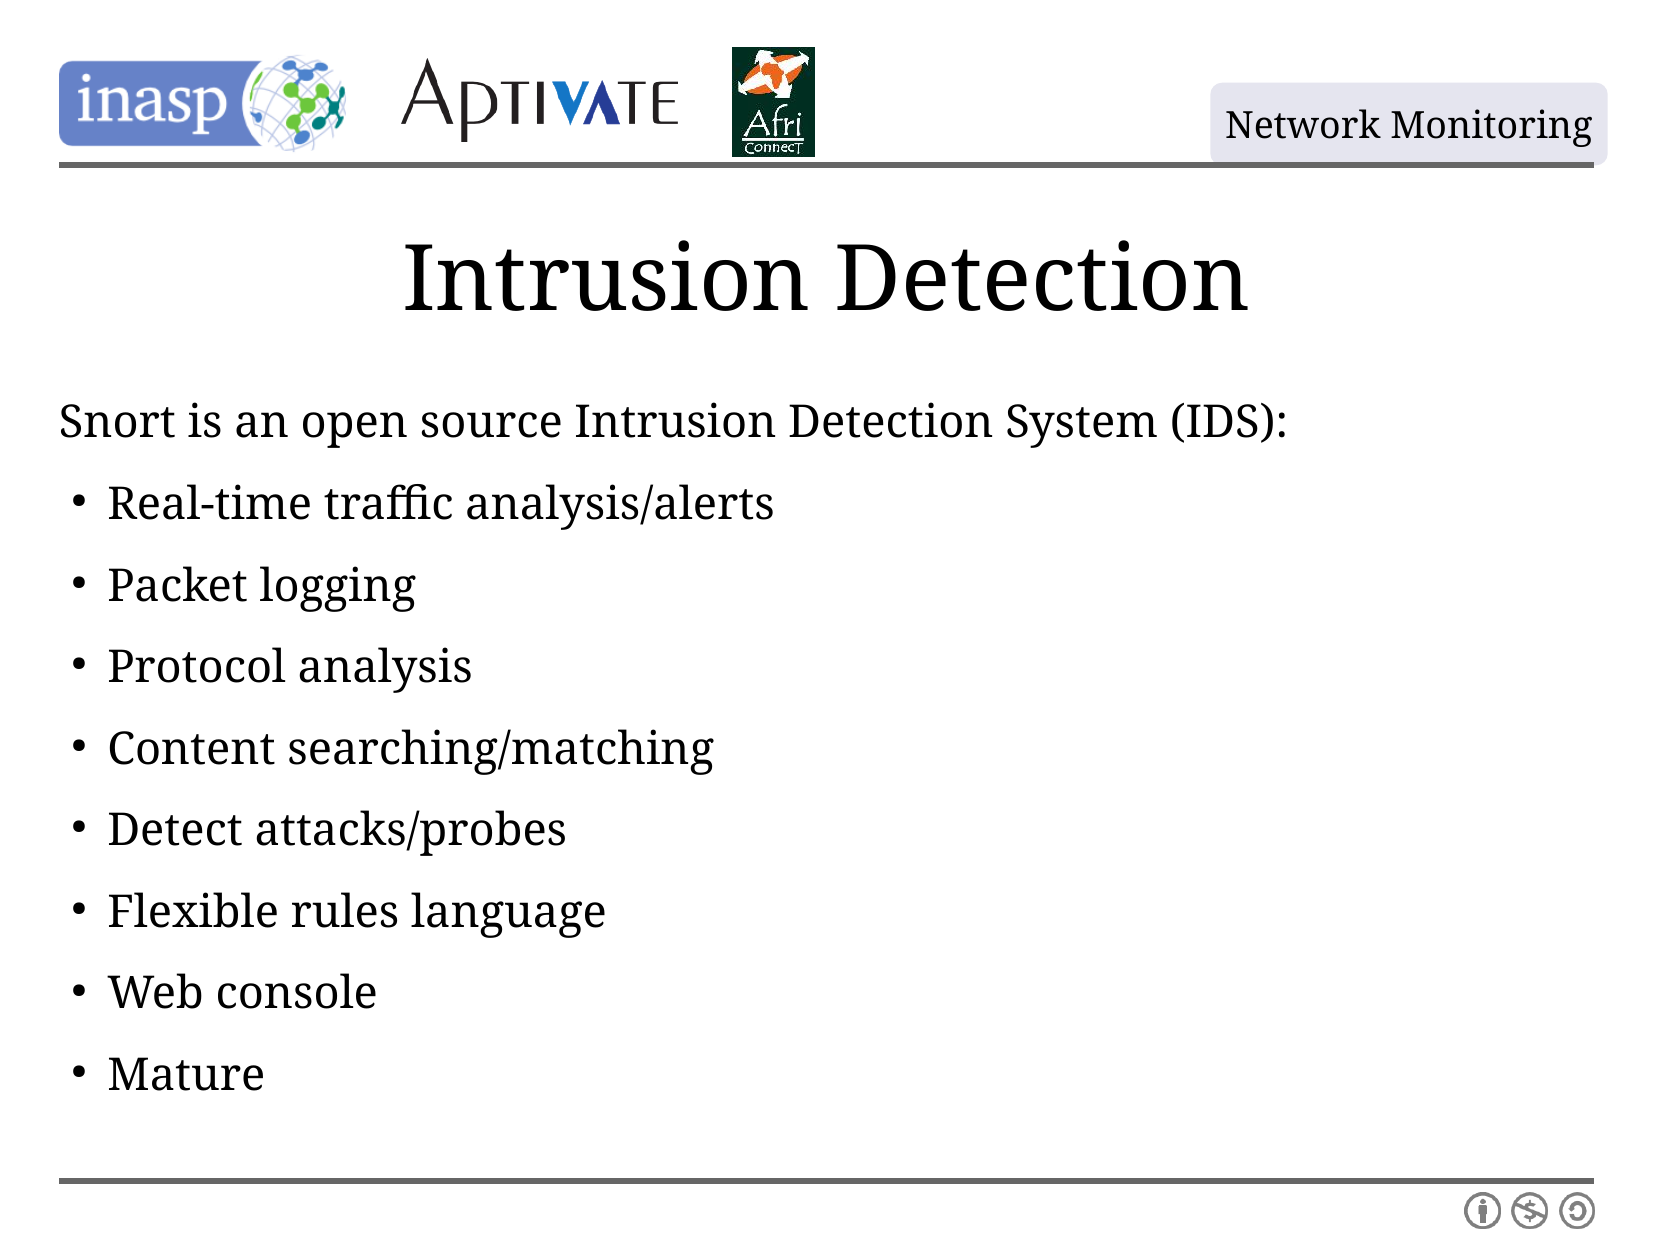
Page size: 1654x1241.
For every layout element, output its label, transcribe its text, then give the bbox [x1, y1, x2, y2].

list Snort is an open source Intrusion Detection System (IDS): Real-time traffic analysis/alerts Packet logging Protocol analysis Content searching/matching Detect attacks/probes Flexible rules language Web console Mature [59, 389, 1595, 1109]
picture [401, 58, 678, 142]
picture [59, 47, 355, 160]
title Intrusion Detection [59, 212, 1595, 343]
picture [1511, 1192, 1548, 1229]
picture [732, 47, 815, 157]
picture [1464, 1192, 1501, 1229]
picture [1559, 1192, 1595, 1229]
